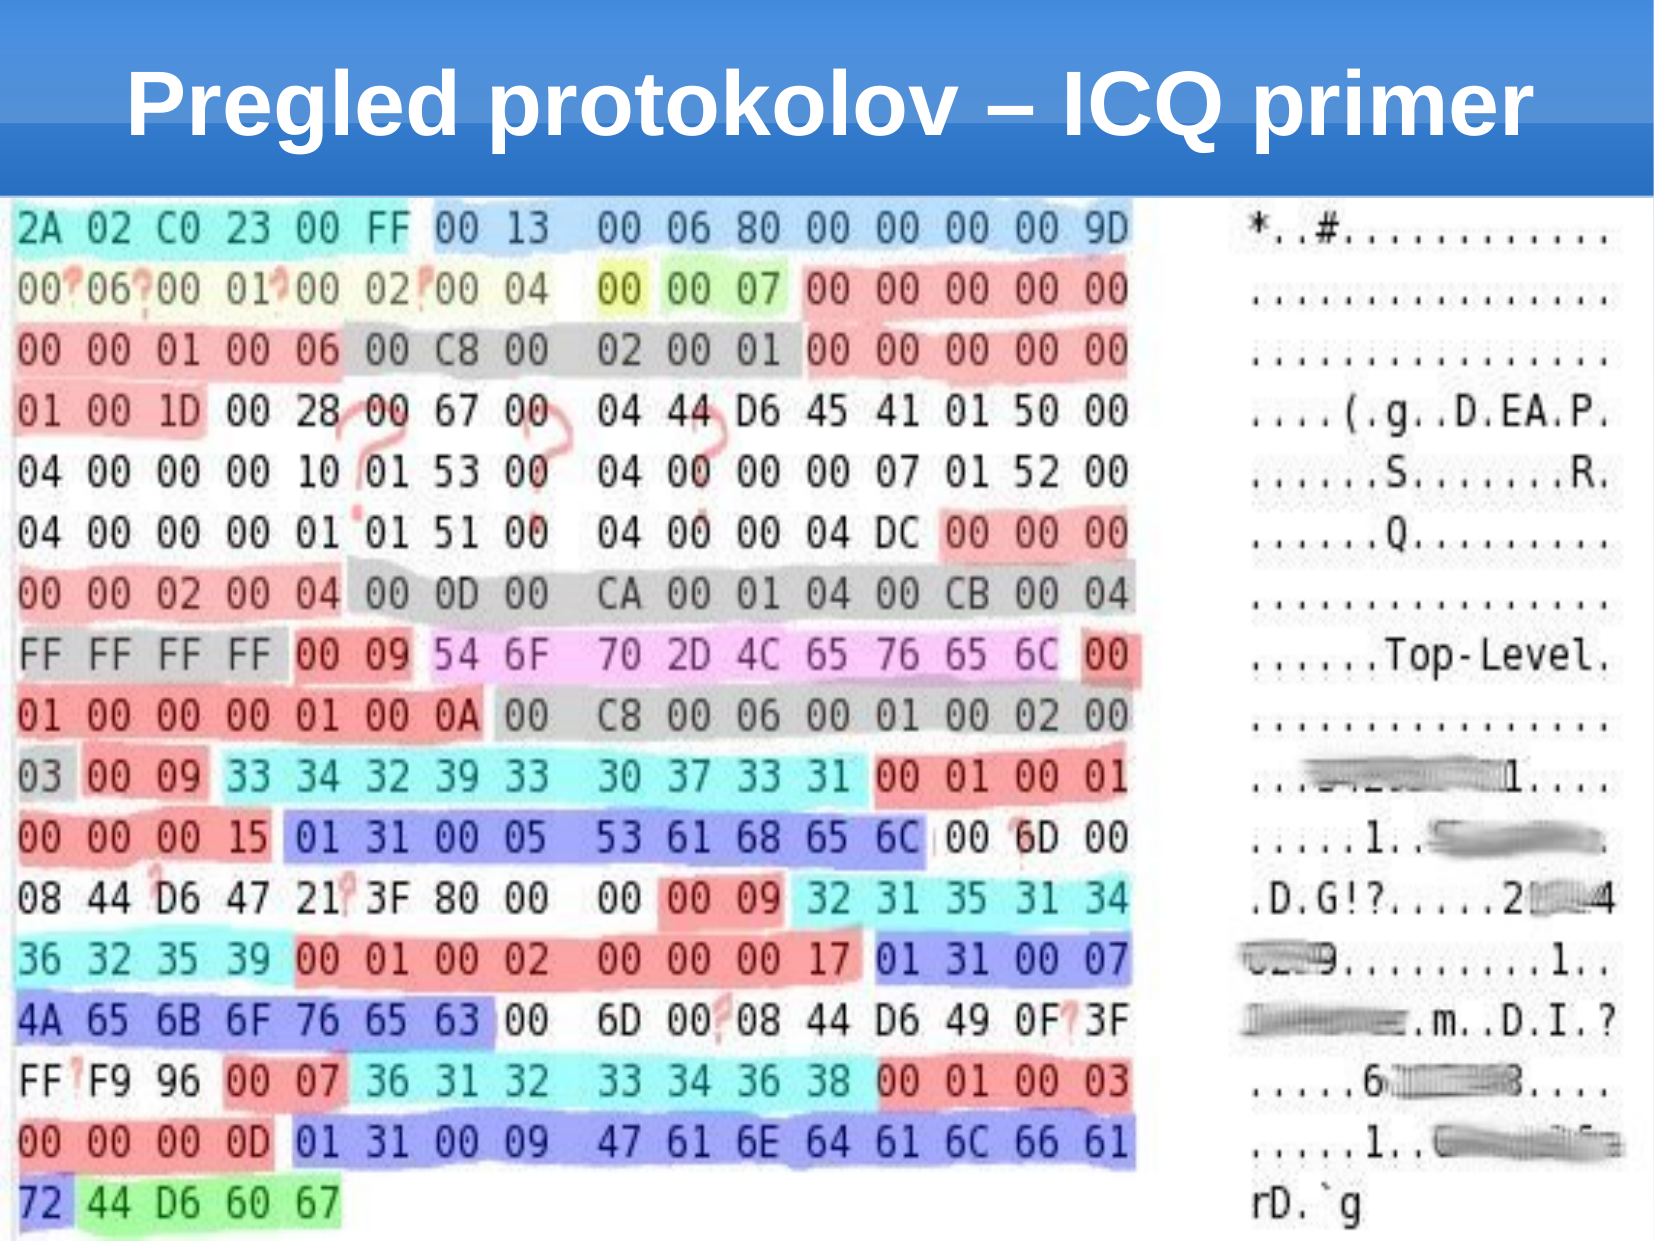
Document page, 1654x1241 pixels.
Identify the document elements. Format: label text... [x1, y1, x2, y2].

title Pregled protokolov – ICQ primer [125, 0, 1538, 198]
picture [0, 0, 1654, 1241]
